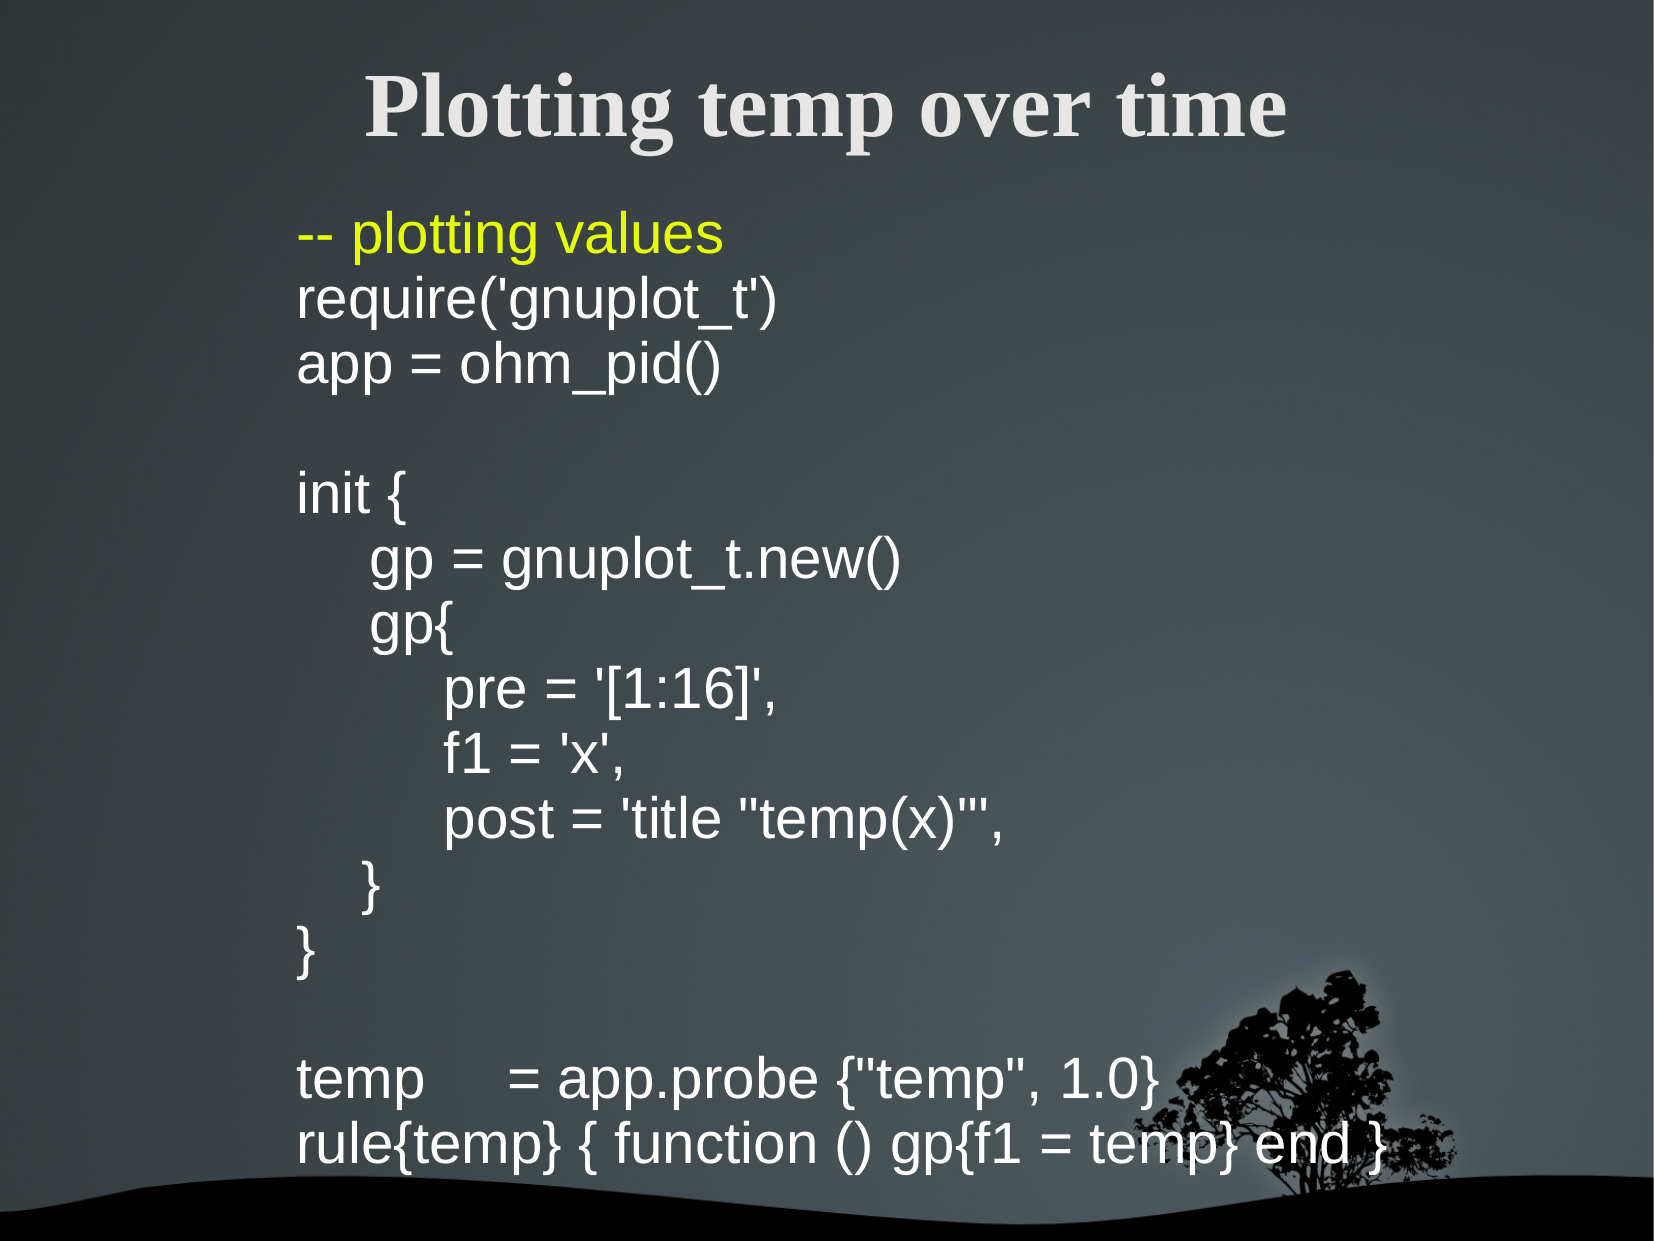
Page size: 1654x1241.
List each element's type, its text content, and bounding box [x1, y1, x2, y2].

text_box -- plotting values require('gnuplot_t') app = ohm_pid() init { gp = gnuplot_t.new() gp{ pre = '[1:16]', f1 = 'x', post = 'title "temp(x)"', } } temp = app.probe {"temp", 1.0} rule{temp} { function () gp{f1 = temp} end } [281, 210, 1405, 1184]
picture [0, 0, 1654, 1241]
title Plotting temp over time [82, 2, 1571, 210]
